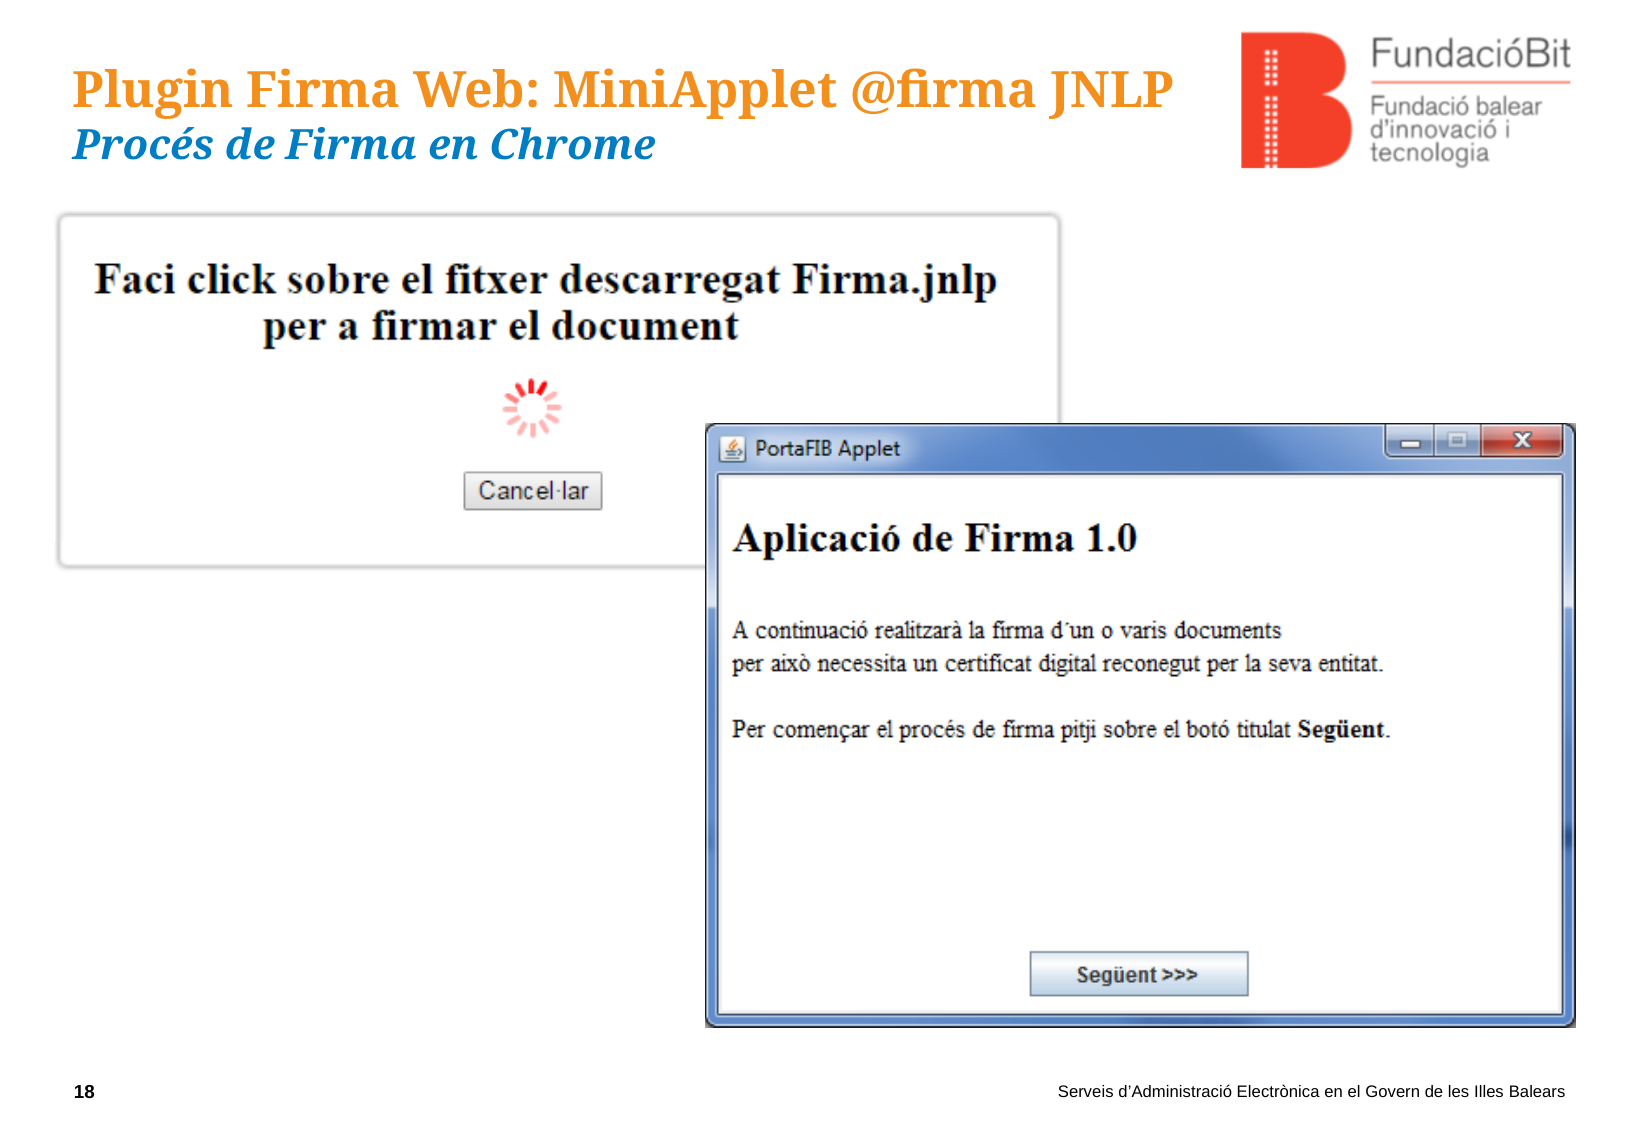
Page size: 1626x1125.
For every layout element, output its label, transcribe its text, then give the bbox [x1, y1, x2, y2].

picture [1227, 24, 1602, 180]
text_box Plugin Firma Web: MiniApplet @firma JNLP Procés de Firma en Chrome [72, 57, 1227, 161]
slide_number <número> [73, 1079, 125, 1104]
picture [45, 201, 1576, 1028]
